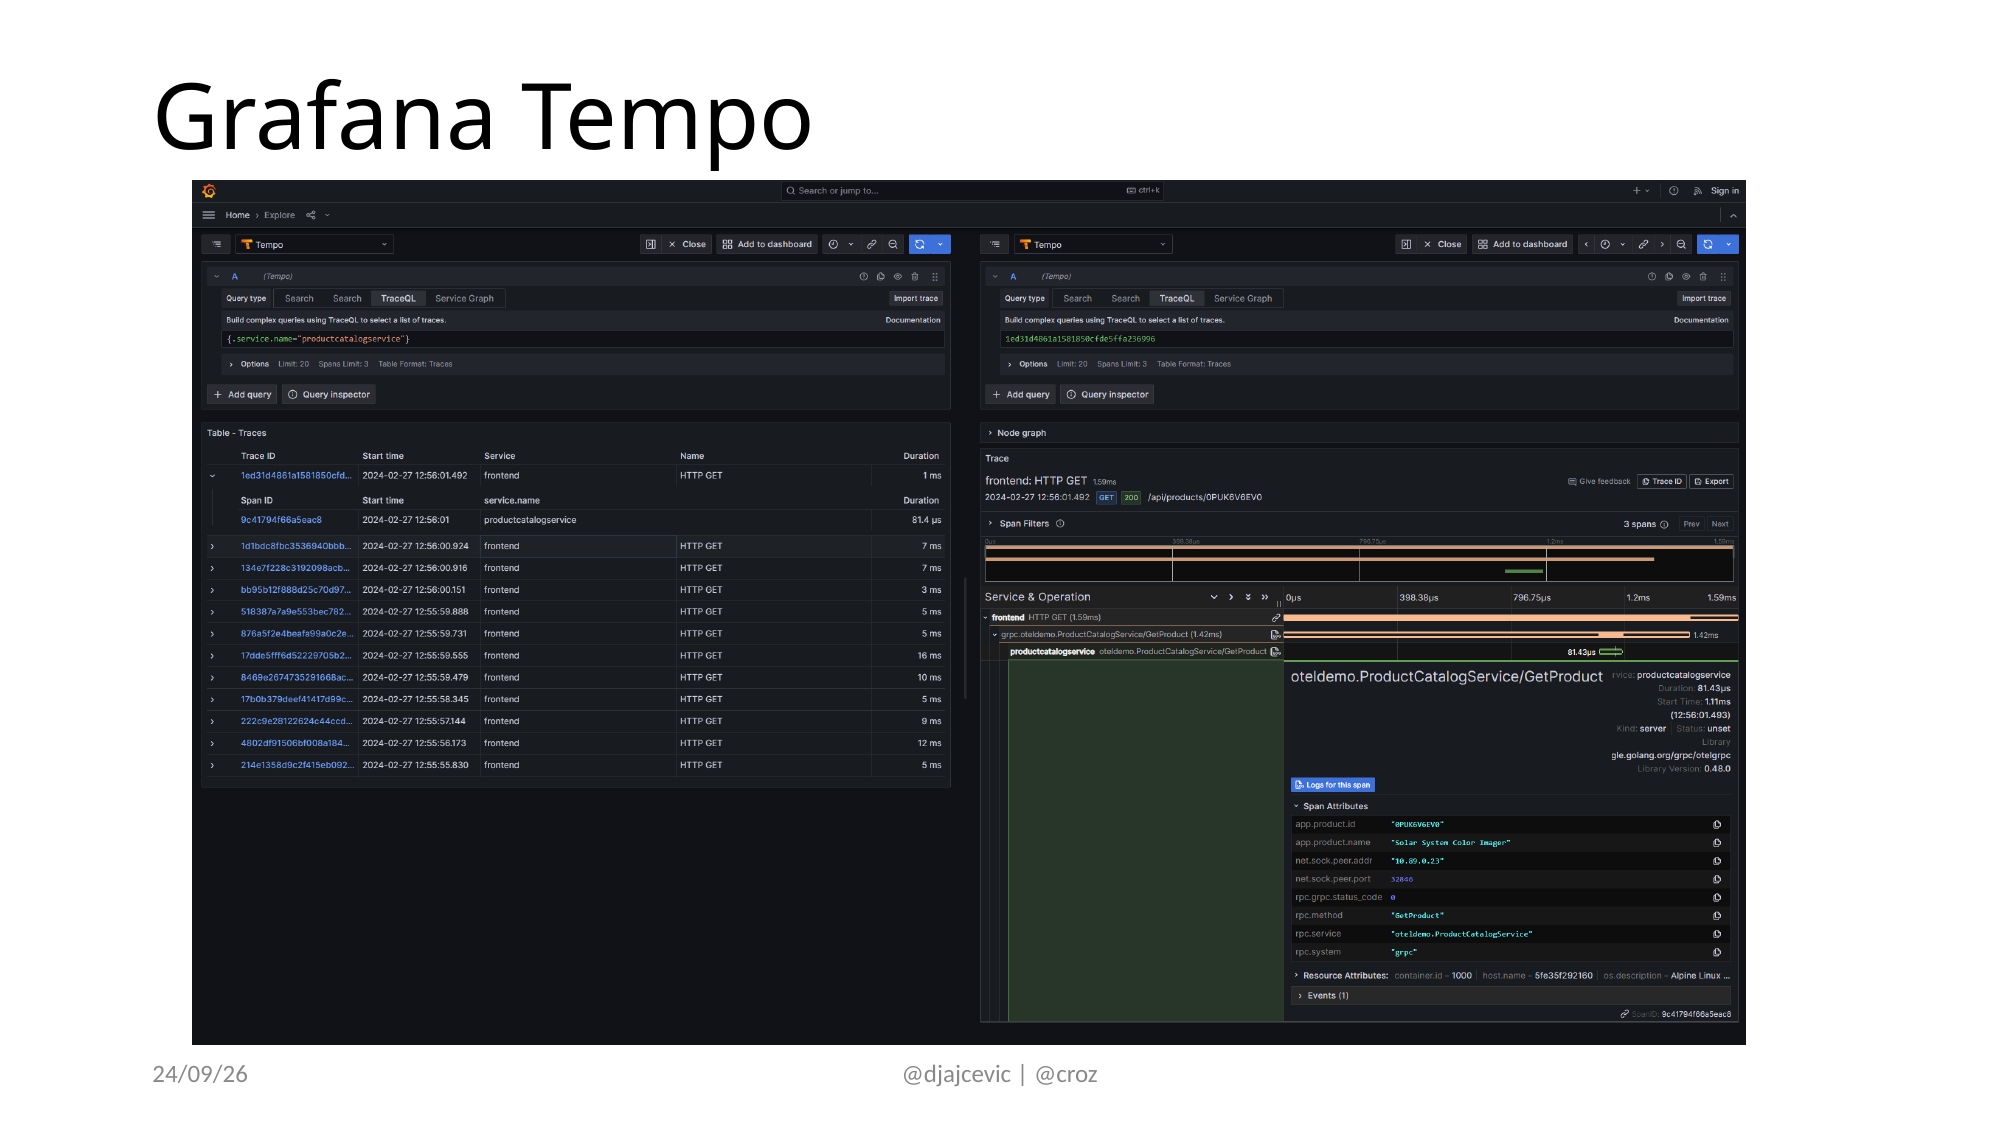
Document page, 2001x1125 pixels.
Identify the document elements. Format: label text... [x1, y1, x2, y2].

text_box @djajcevic | @croz [662, 1045, 1338, 1103]
text_box 27/02/2024 [137, 1042, 588, 1103]
title Grafana Tempo [137, 59, 1863, 181]
picture [192, 180, 1746, 1045]
